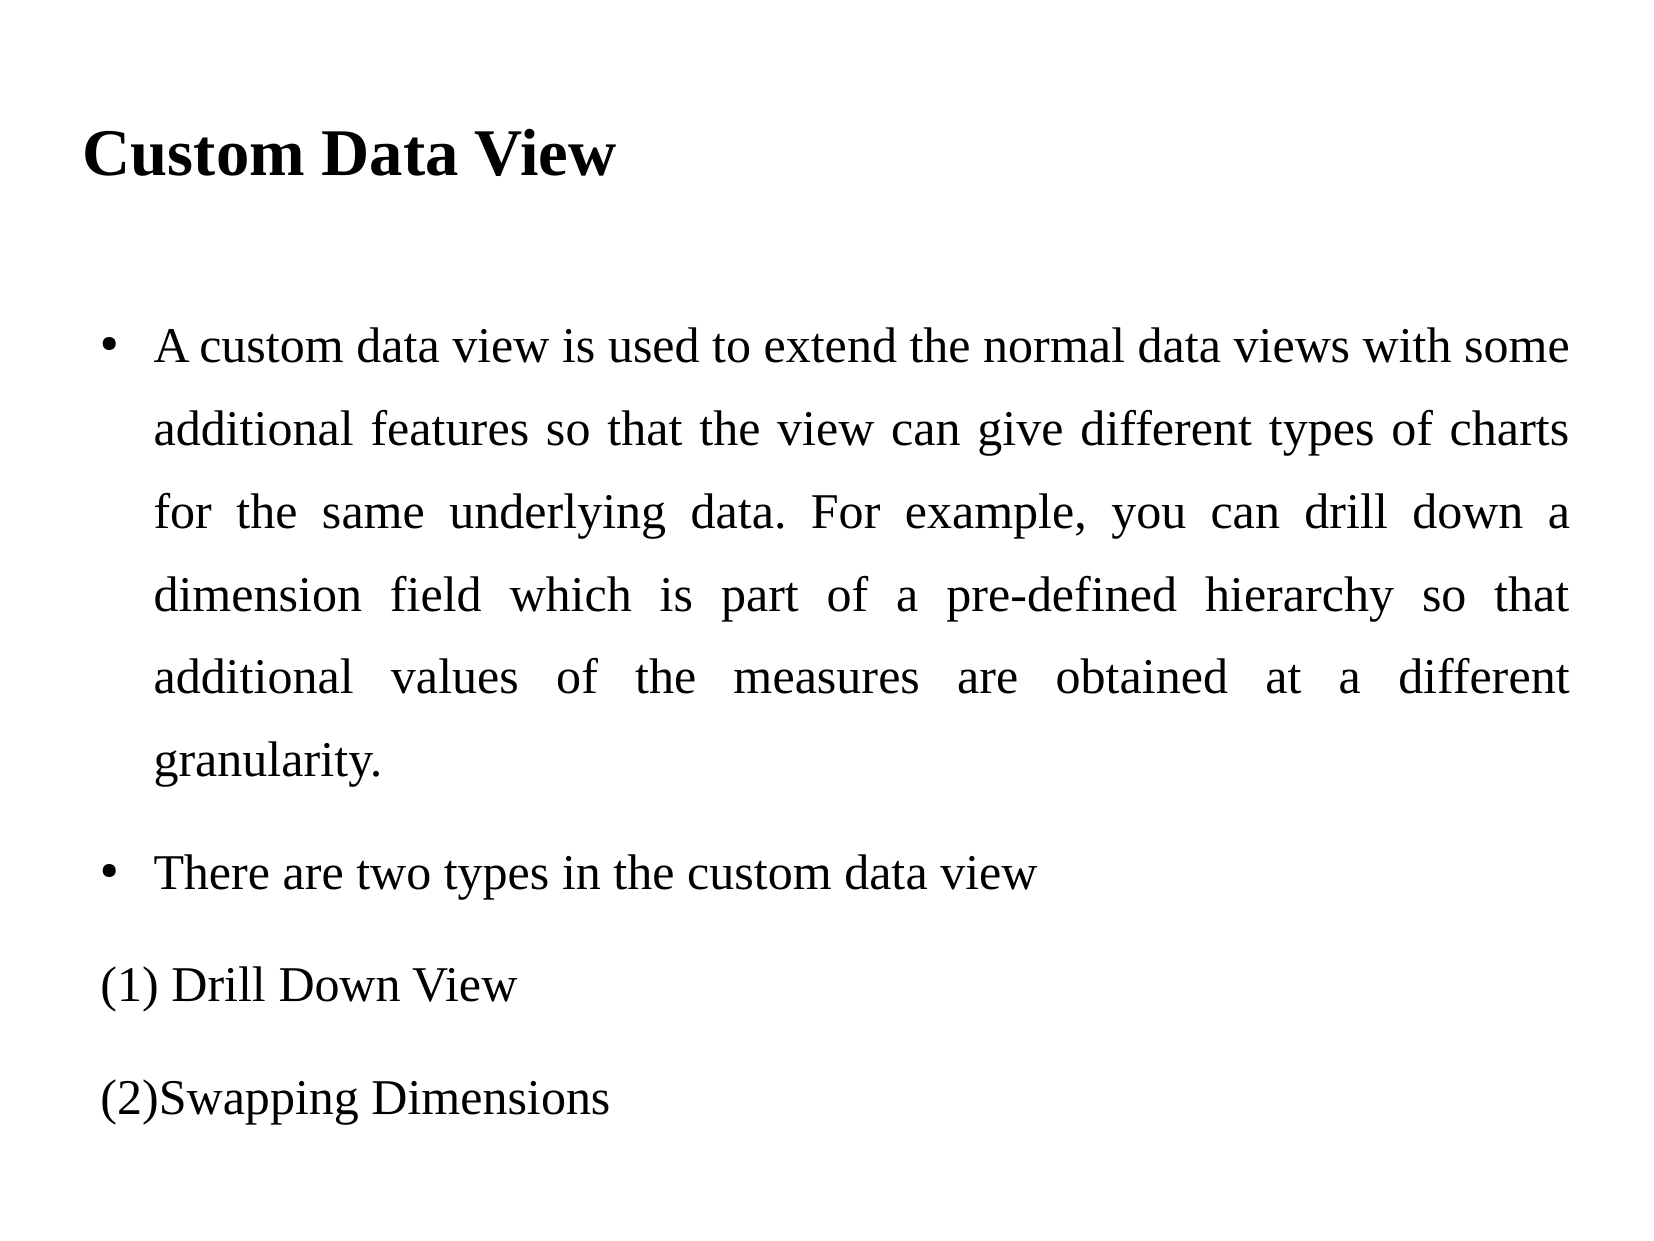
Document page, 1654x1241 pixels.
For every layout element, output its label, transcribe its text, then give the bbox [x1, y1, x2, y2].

title Custom Data View [82, 49, 1571, 257]
list A custom data view is used to extend the normal data views with some additional features so that the view can give different types of charts for the same underlying data. For example, you can drill down a dimension field which is part of a pre-defined hierarchy so that additional values of the measures are obtained at a different granularity. There are two types in the custom data view Drill Down View Swapping Dimensions [82, 290, 1571, 1098]
